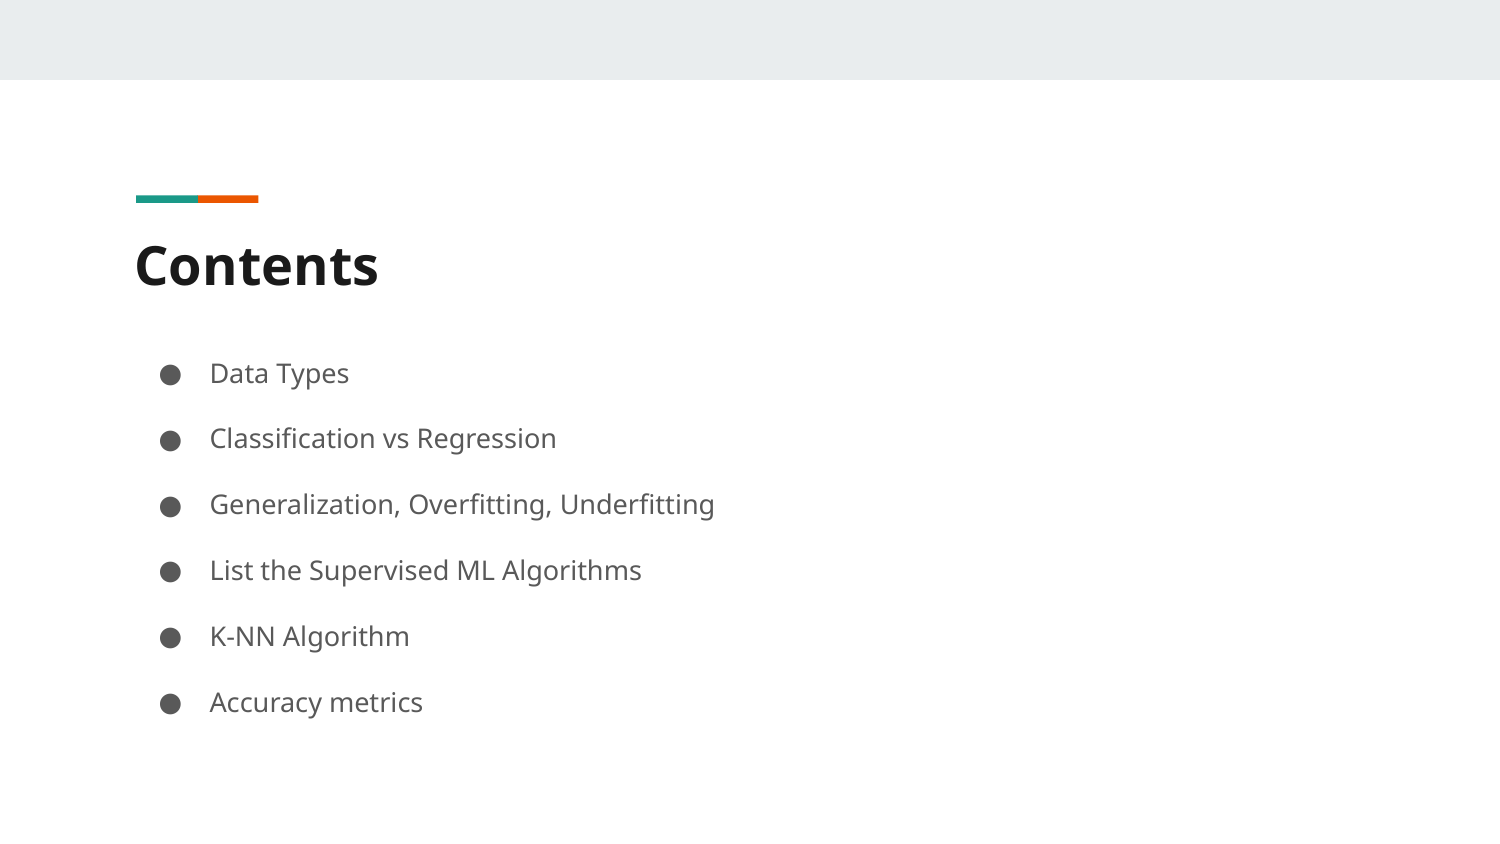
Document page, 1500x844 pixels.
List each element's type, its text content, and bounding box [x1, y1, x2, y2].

title Contents [119, 216, 1381, 305]
list Data Types Classification vs Regression Generalization, Overfitting, Underfitting List the Supervised ML Algorithms K-NN Algorithm Accuracy metrics [119, 341, 1381, 761]
